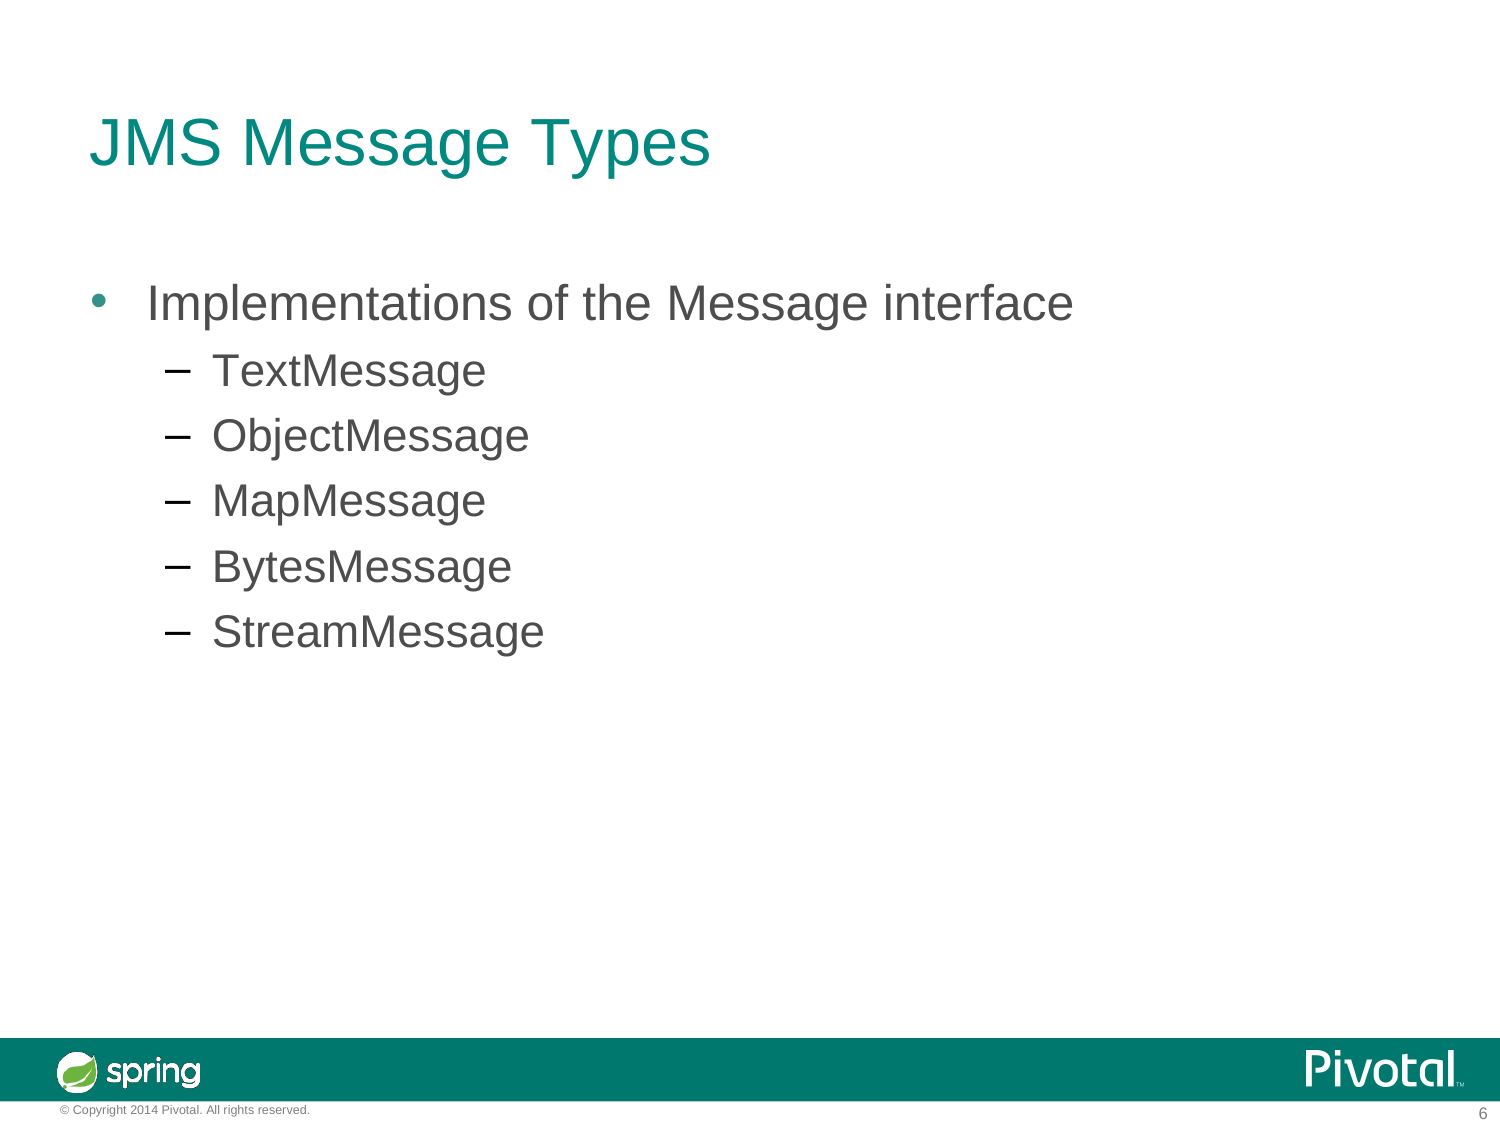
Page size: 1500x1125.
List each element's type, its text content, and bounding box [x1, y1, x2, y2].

title JMS Message Types [75, 44, 1426, 233]
list Implementations of the Message interface TextMessage ObjectMessage MapMessage BytesMessage StreamMessage [75, 262, 1426, 1005]
picture [32, 1041, 210, 1103]
picture [1306, 1050, 1464, 1087]
